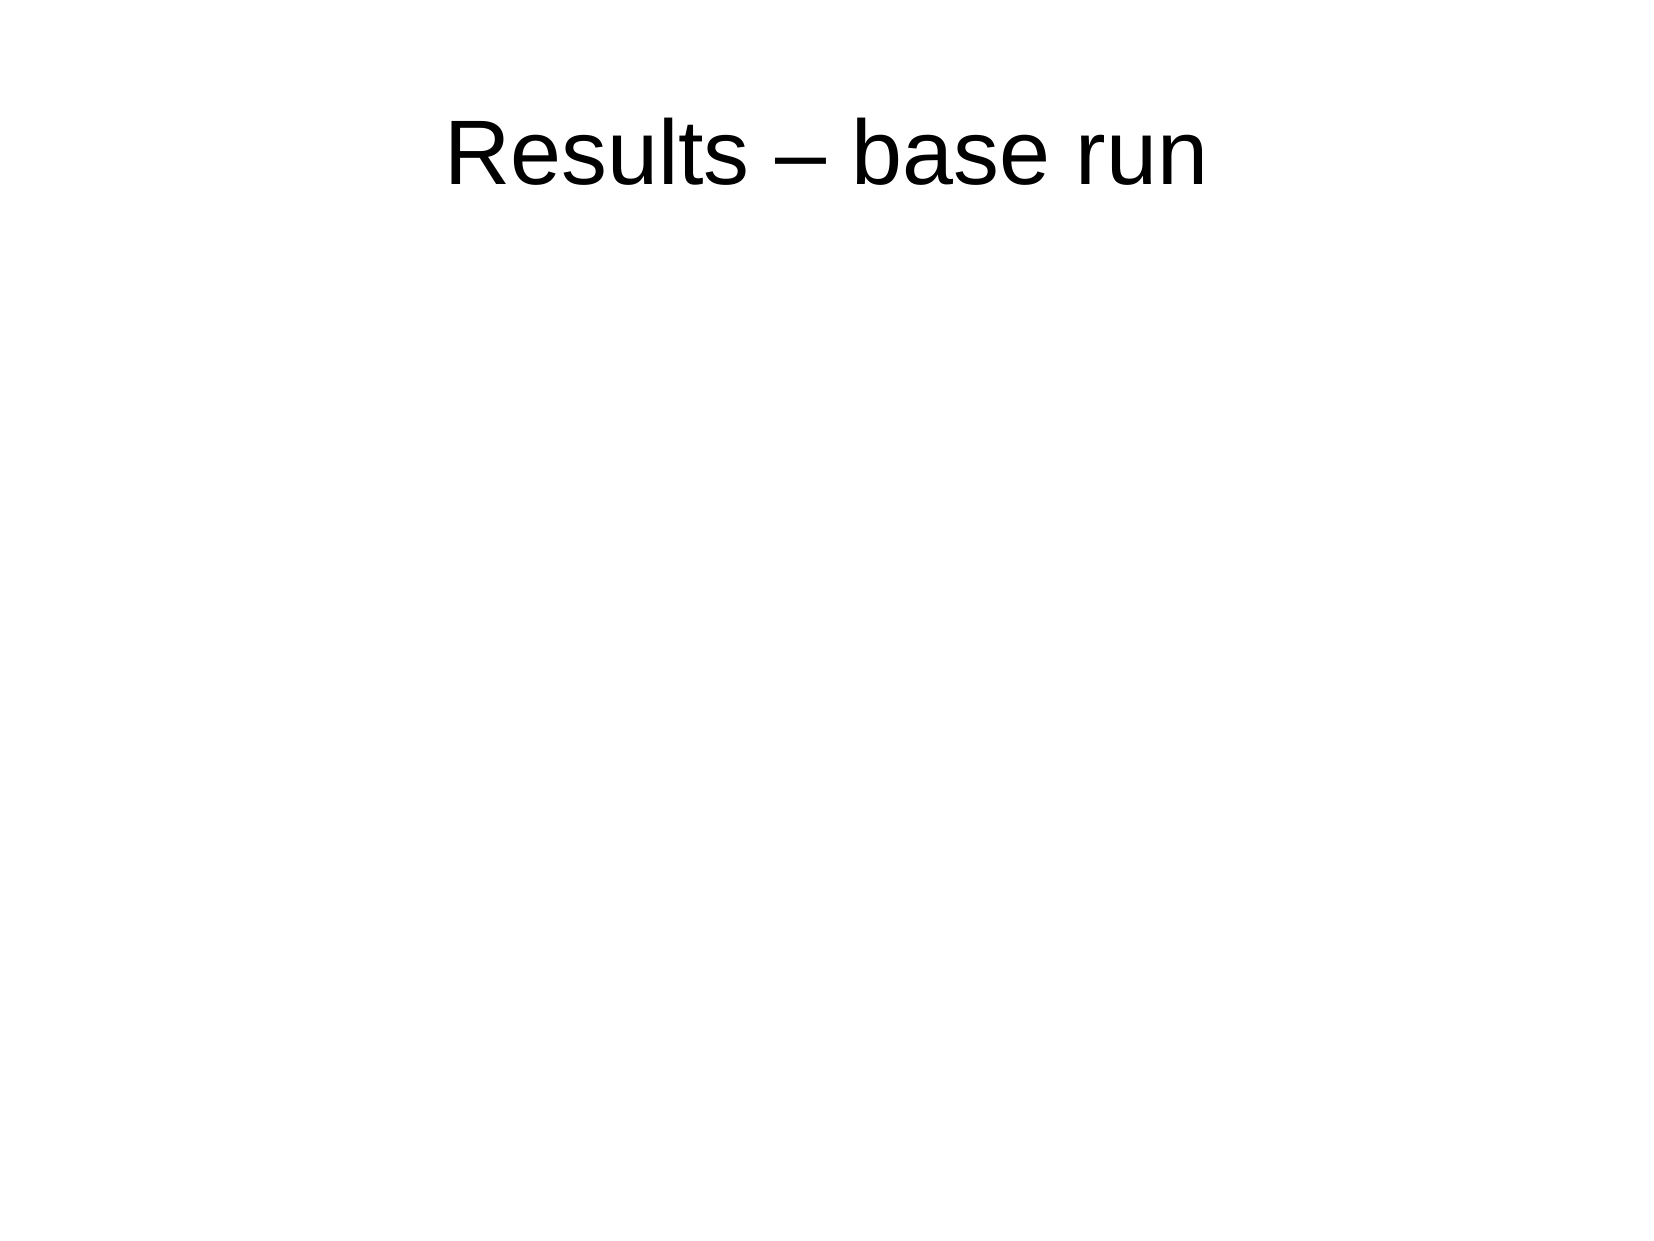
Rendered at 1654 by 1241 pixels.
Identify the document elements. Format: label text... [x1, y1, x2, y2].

title Results – base run [82, 49, 1571, 257]
